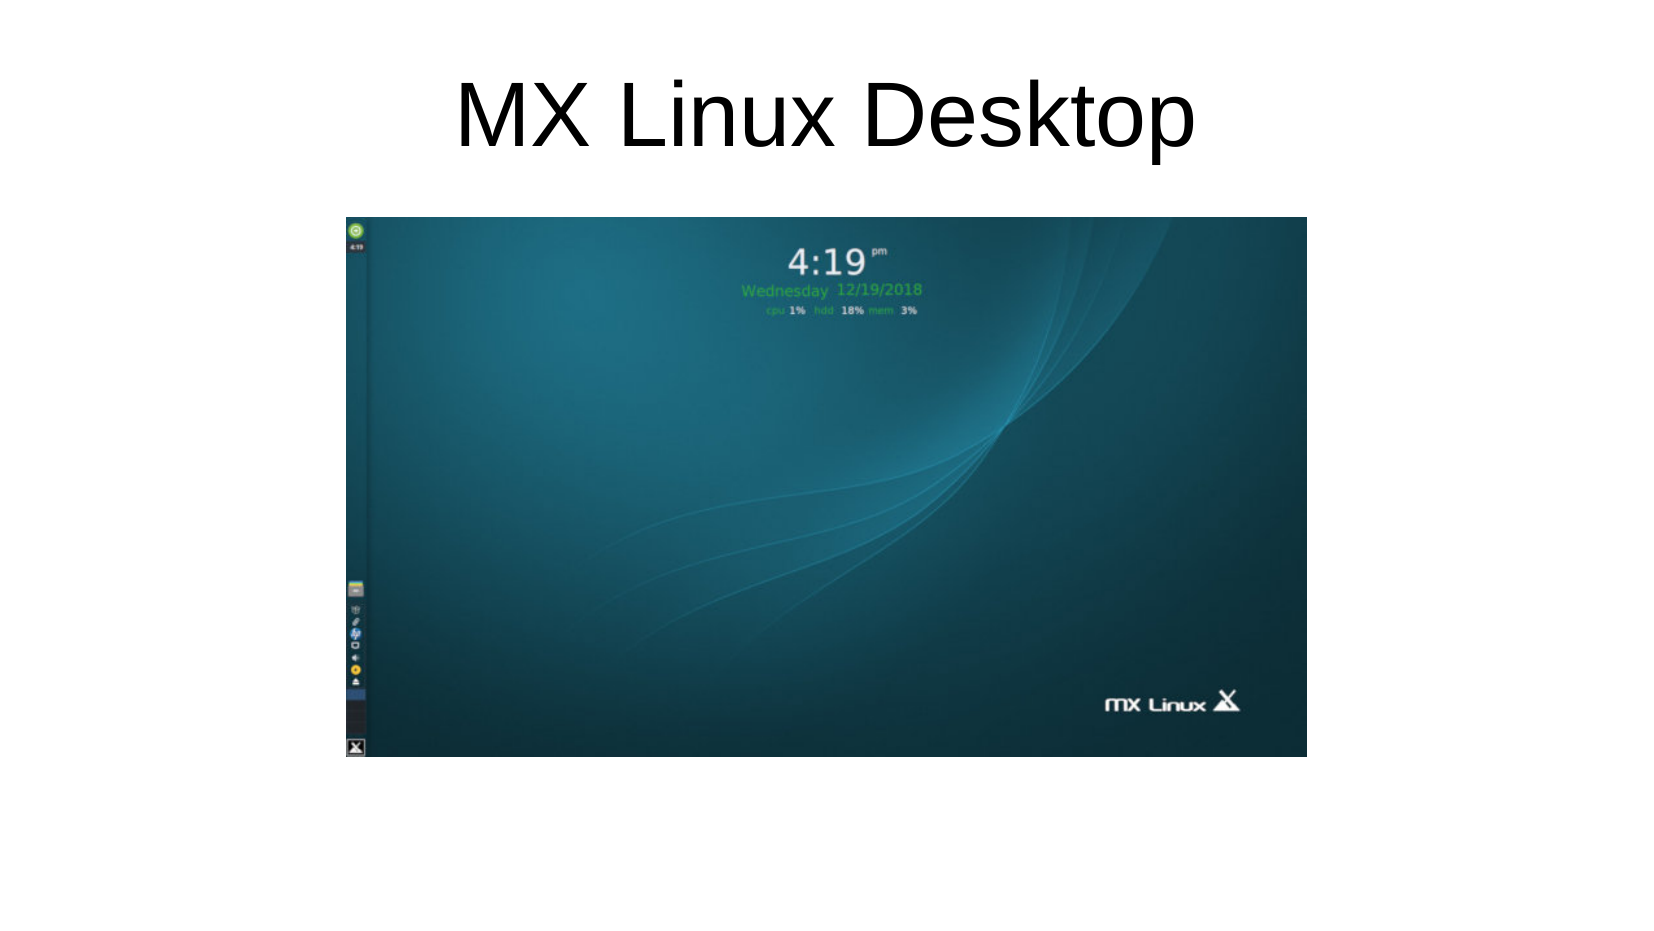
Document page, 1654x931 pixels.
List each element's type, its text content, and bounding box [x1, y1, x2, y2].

picture [346, 217, 1307, 758]
title MX Linux Desktop [82, 37, 1571, 193]
